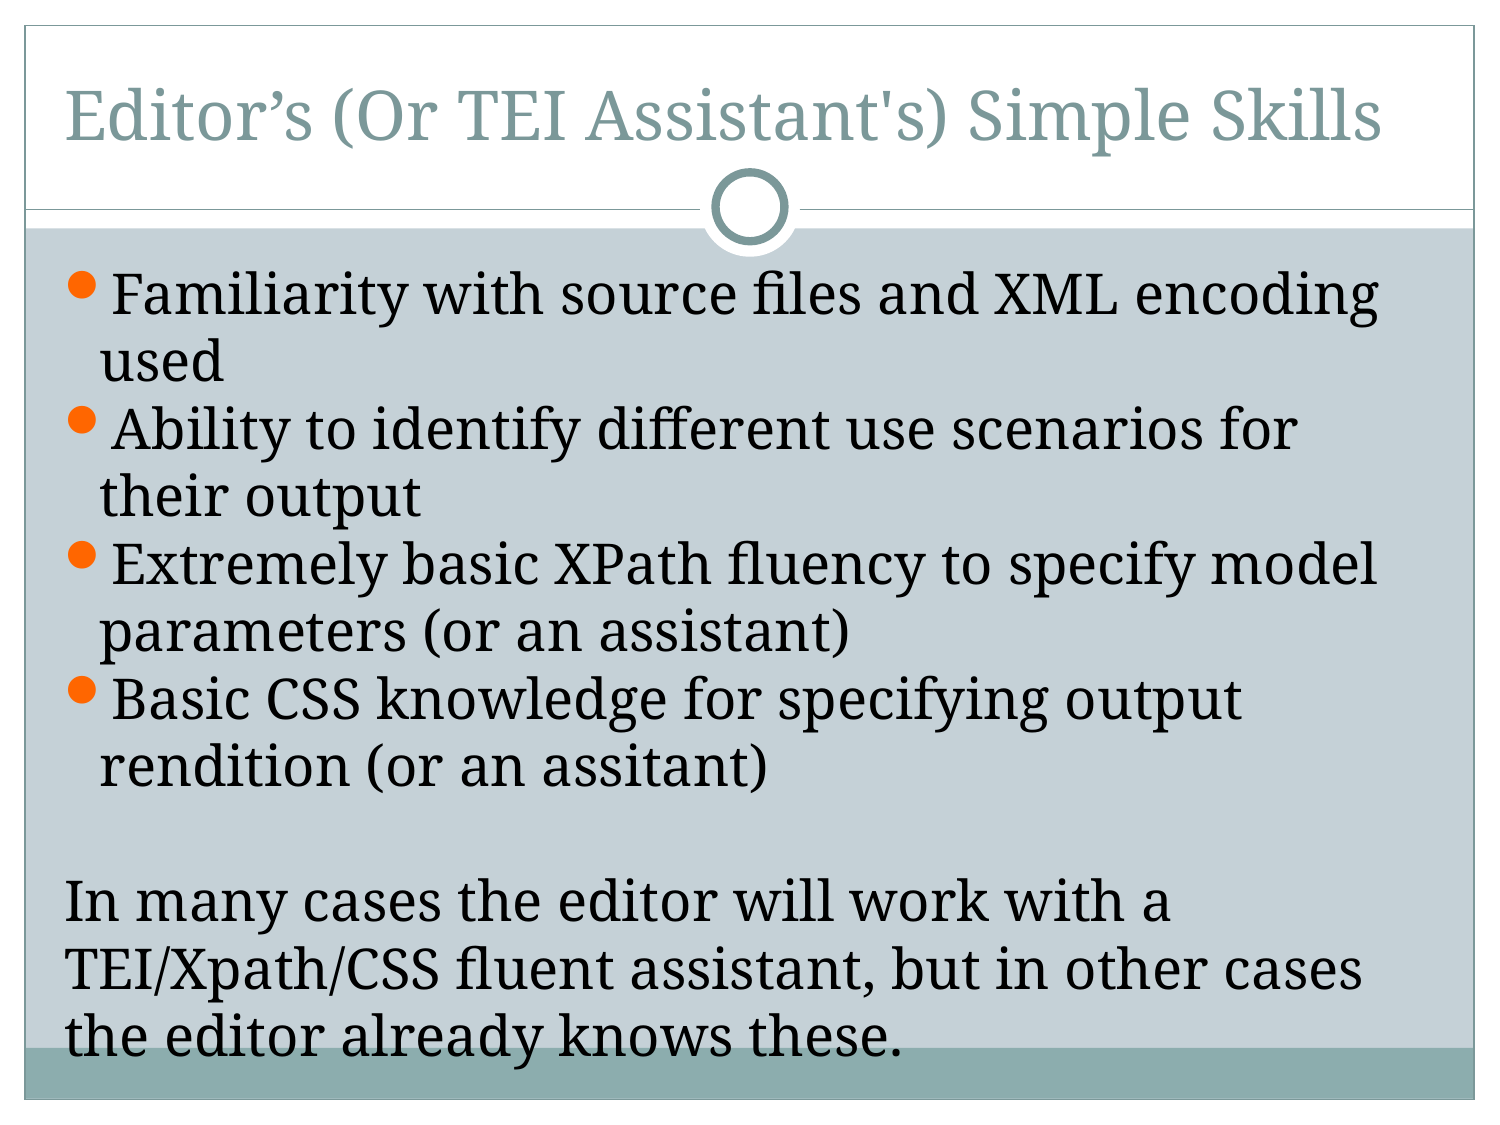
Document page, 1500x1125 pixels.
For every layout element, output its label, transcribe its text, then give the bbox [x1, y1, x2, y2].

text_box Editor’s (Or TEI Assistant's) Simple Skills [49, 37, 1450, 162]
text_box Familiarity with source files and XML encoding used Ability to identify different use scenarios for their output Extremely basic XPath fluency to specify model parameters (or an assistant) Basic CSS knowledge for specifying output rendition (or an assitant) In many cases the editor will work with a TEI/Xpath/CSS fluent assistant, but in other cases the editor already knows these. [49, 250, 1445, 1001]
